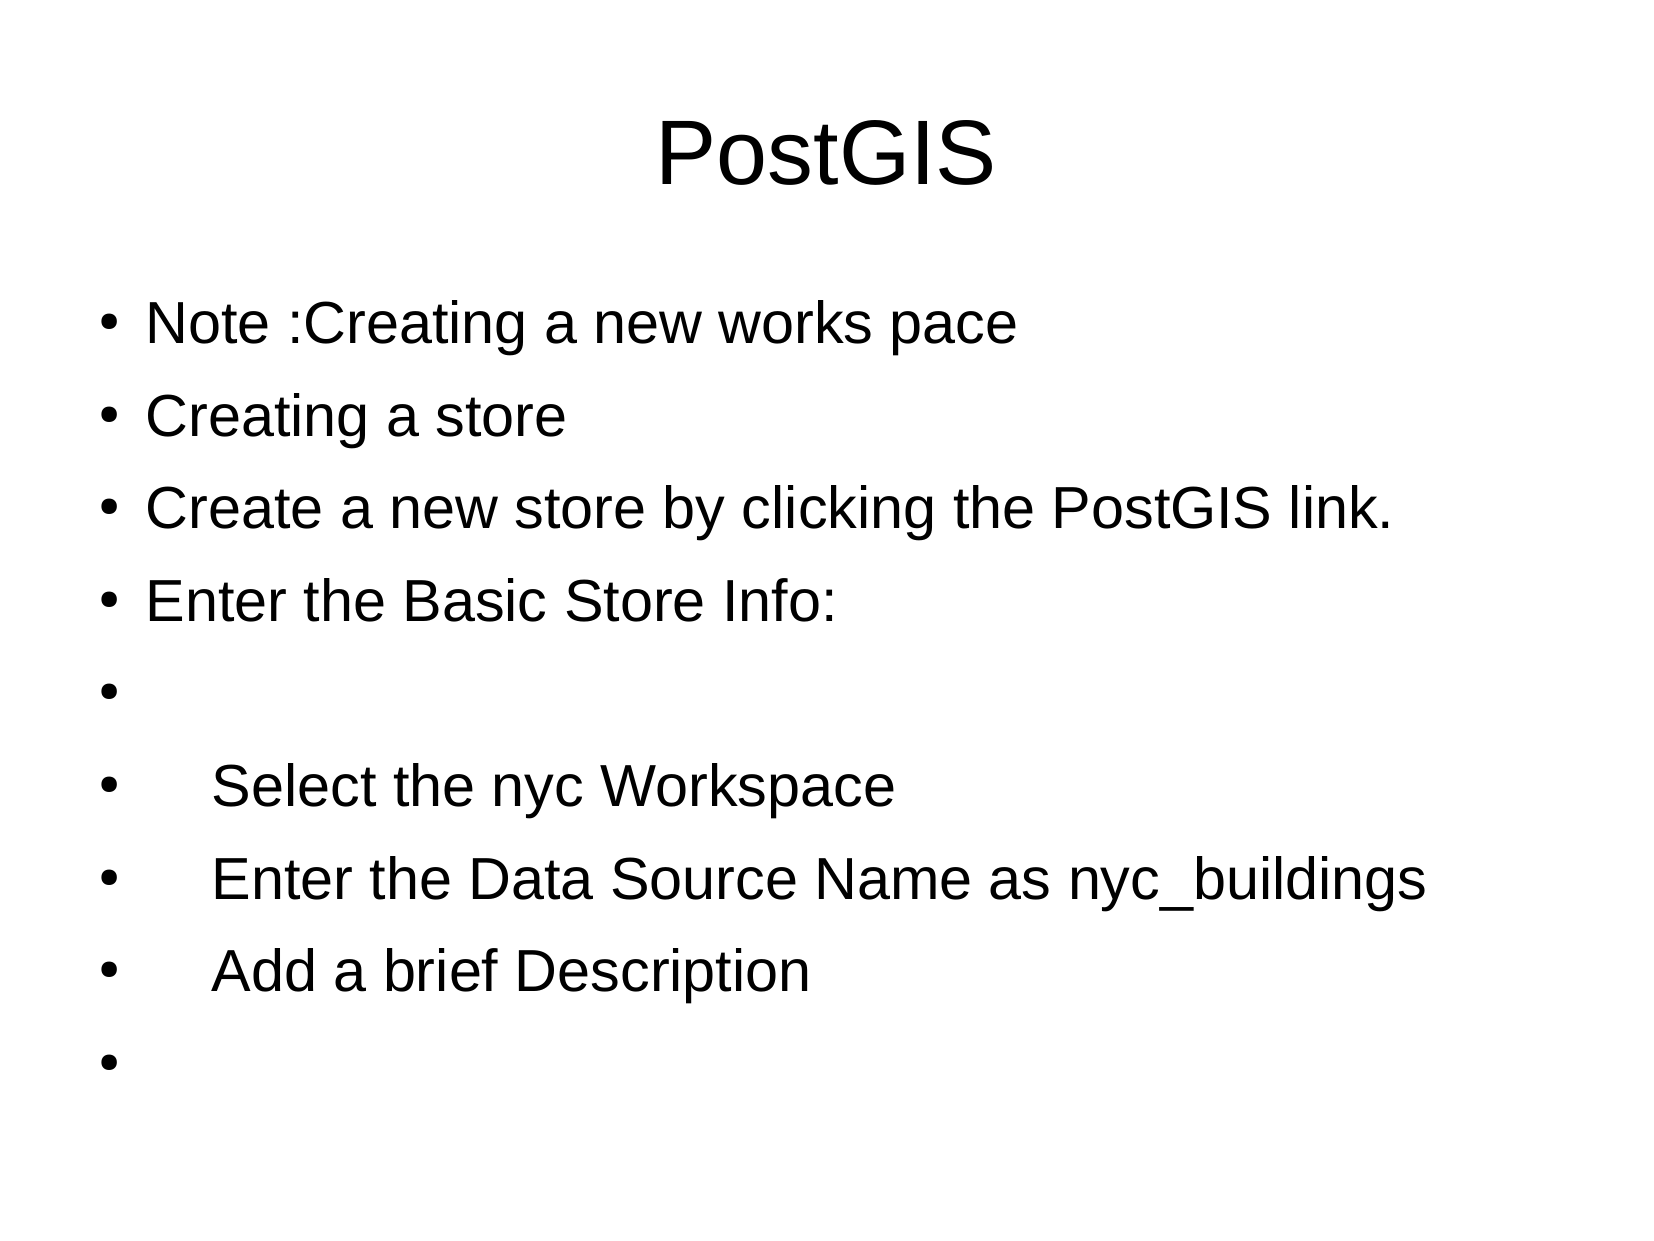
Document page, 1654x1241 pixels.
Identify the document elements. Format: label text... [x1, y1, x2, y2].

list Note :Creating a new works pace Creating a store Create a new store by clicking the PostGIS link. Enter the Basic Store Info: Select the nyc Workspace Enter the Data Source Name as nyc_buildings Add a brief Description [82, 290, 1571, 1010]
title PostGIS [82, 49, 1571, 257]
